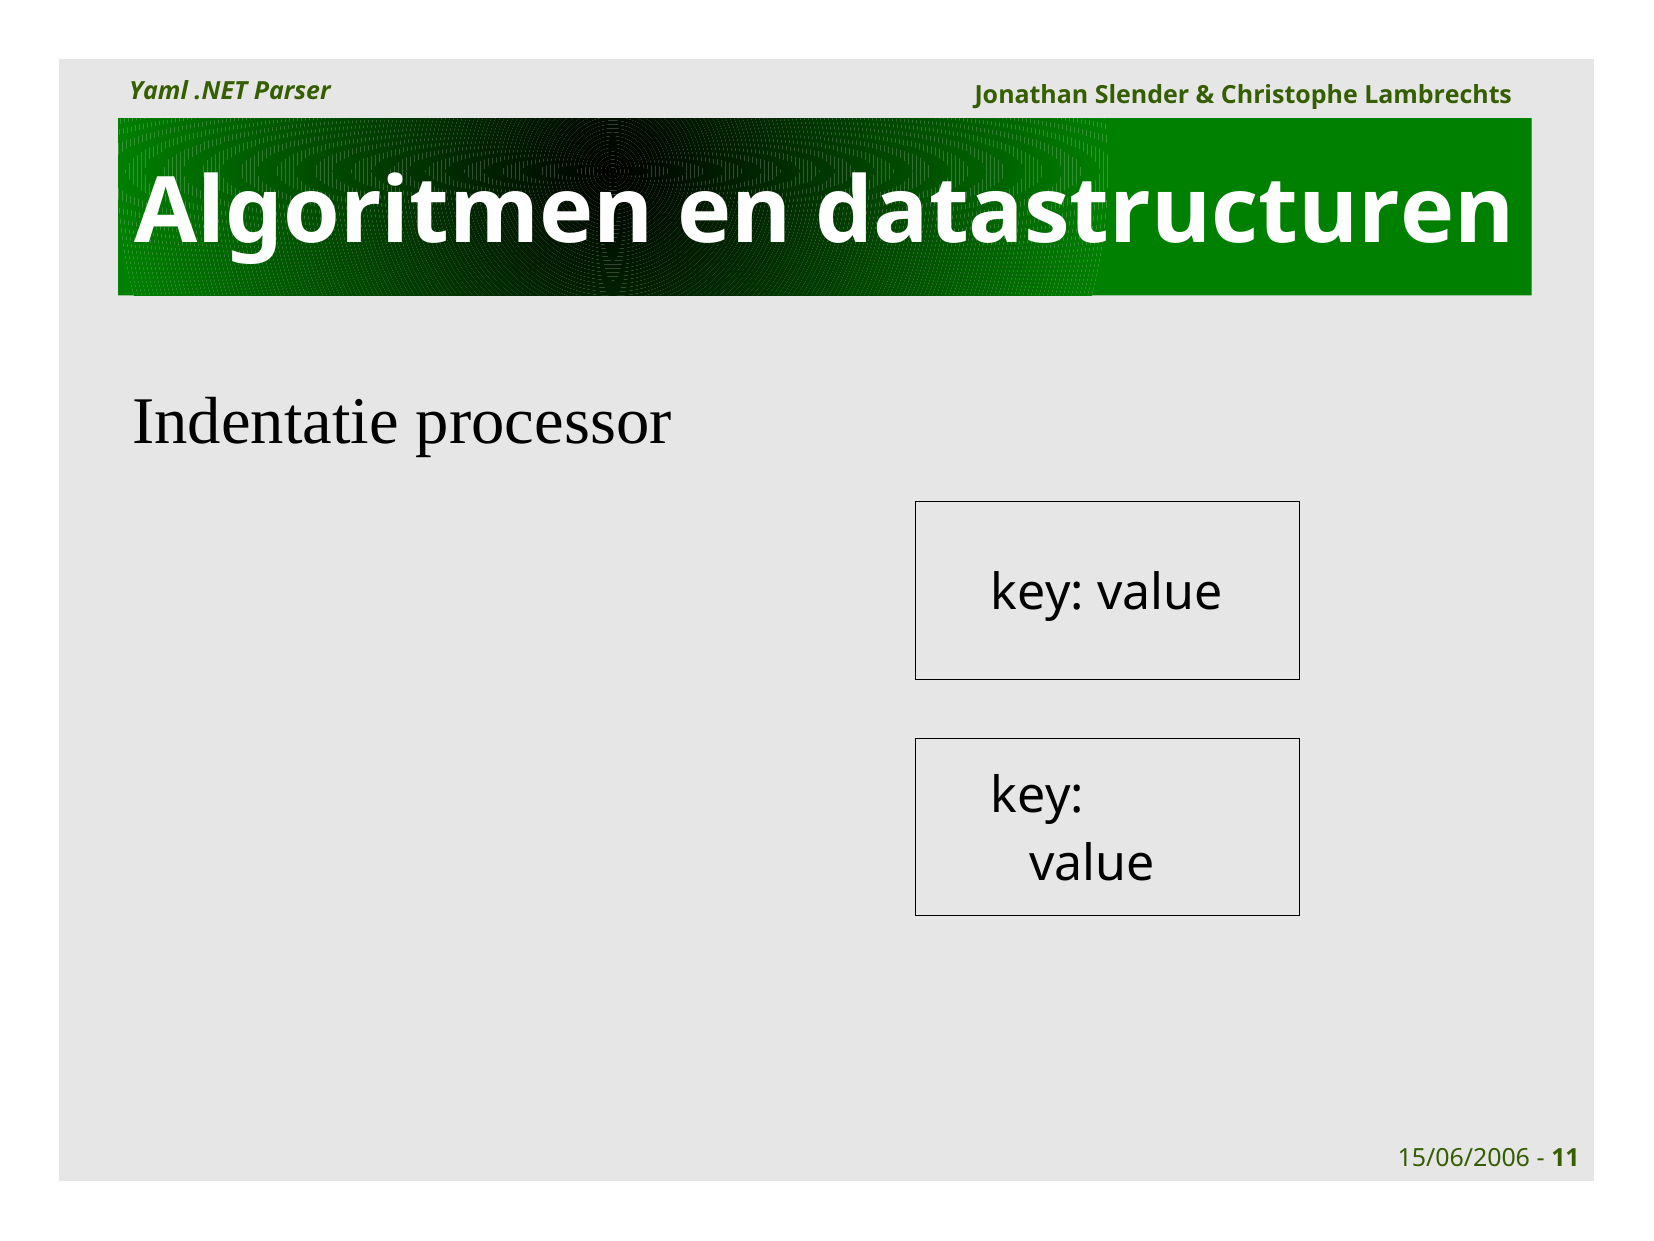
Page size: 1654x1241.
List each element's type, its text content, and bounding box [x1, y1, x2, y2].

title key: value [915, 501, 1300, 680]
title key: value [915, 738, 1300, 916]
list Indentatie processor [114, 383, 1528, 1093]
title Algoritmen en datastructuren [118, 118, 1532, 296]
